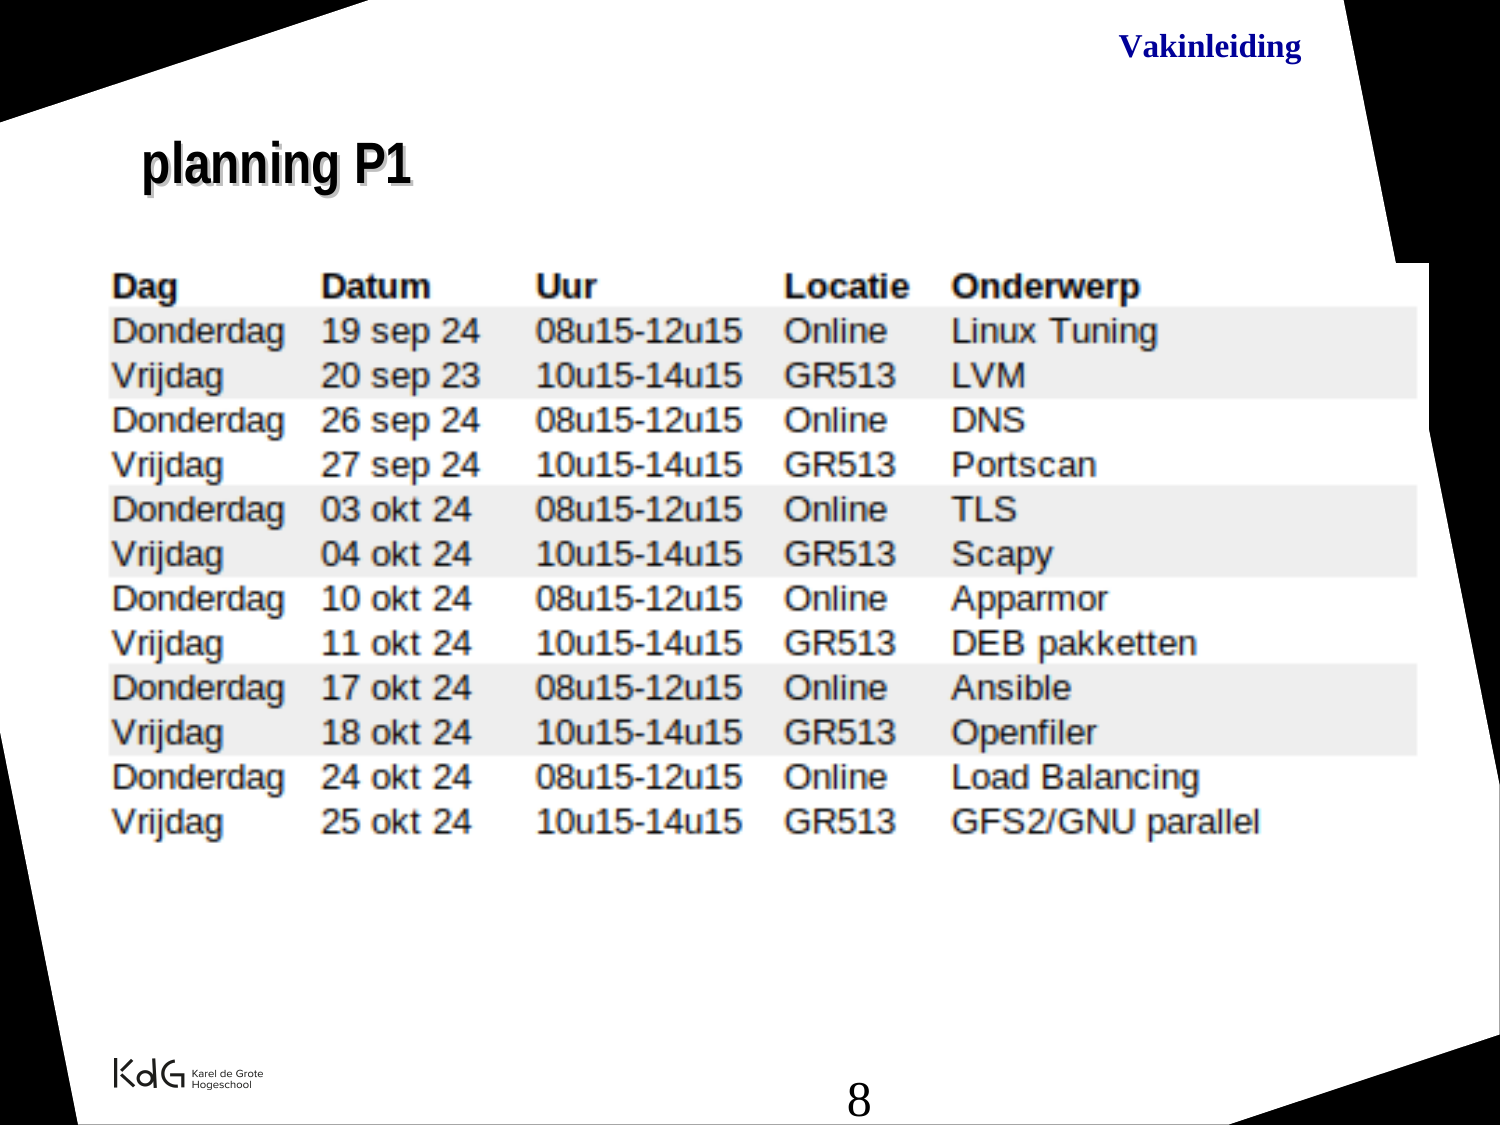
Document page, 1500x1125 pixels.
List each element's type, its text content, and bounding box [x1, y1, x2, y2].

picture [107, 263, 1429, 882]
picture [114, 1058, 263, 1090]
title planning P1 [141, 72, 1447, 253]
